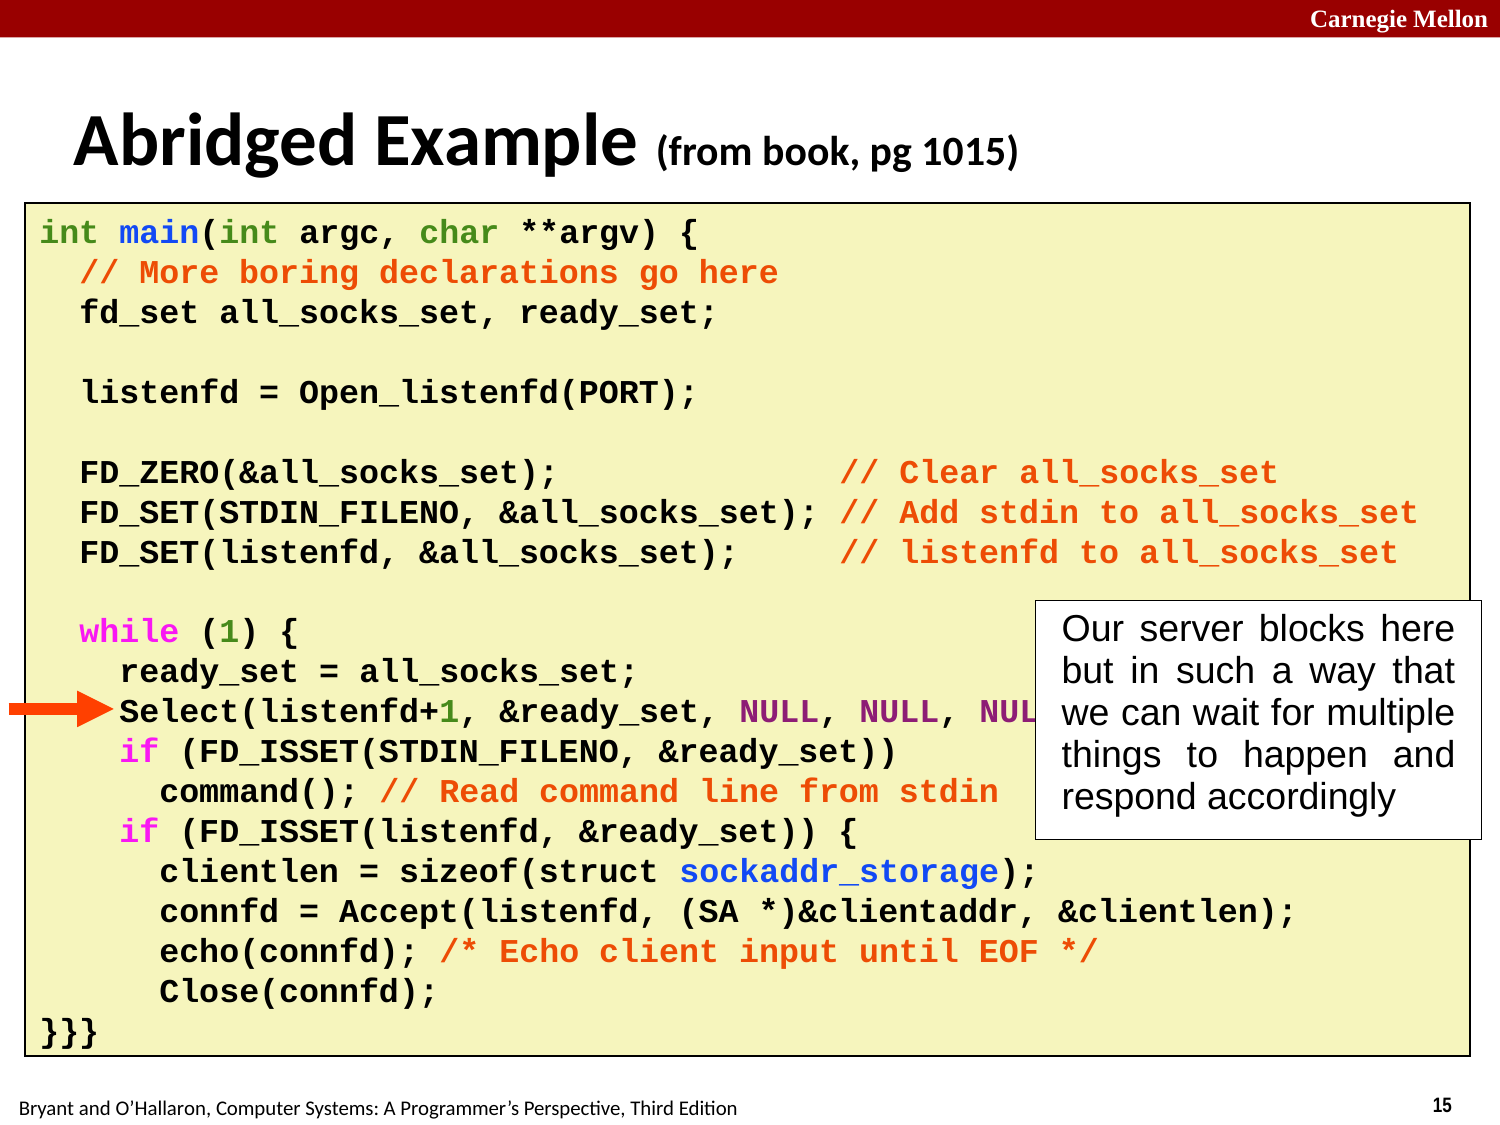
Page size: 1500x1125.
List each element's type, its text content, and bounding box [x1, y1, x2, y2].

text_box int main(int argc, char **argv) { // More boring declarations go here fd_set all_socks_set, ready_set; listenfd = Open_listenfd(PORT); FD_ZERO(&all_socks_set); // Clear all_socks_set FD_SET(STDIN_FILENO, &all_socks_set); // Add stdin to all_socks_set FD_SET(listenfd, &all_socks_set); // listenfd to all_socks_set while (1) { ready_set = all_socks_set; Select(listenfd+1, &ready_set, NULL, NULL, NULL); if (FD_ISSET(STDIN_FILENO, &ready_set)) command(); // Read command line from stdin if (FD_ISSET(listenfd, &ready_set)) { clientlen = sizeof(struct sockaddr_storage); connfd = Accept(listenfd, (SA *)&clientaddr, &clientlen); echo(connfd); /* Echo client input until EOF */ Close(connfd); }}} [24, 203, 1471, 1057]
text_box Our server blocks here but in such a way that we can wait for multiple things to happen and respond accordingly [1035, 600, 1482, 840]
title Abridged Example (from book, pg 1015) [58, 72, 1304, 198]
